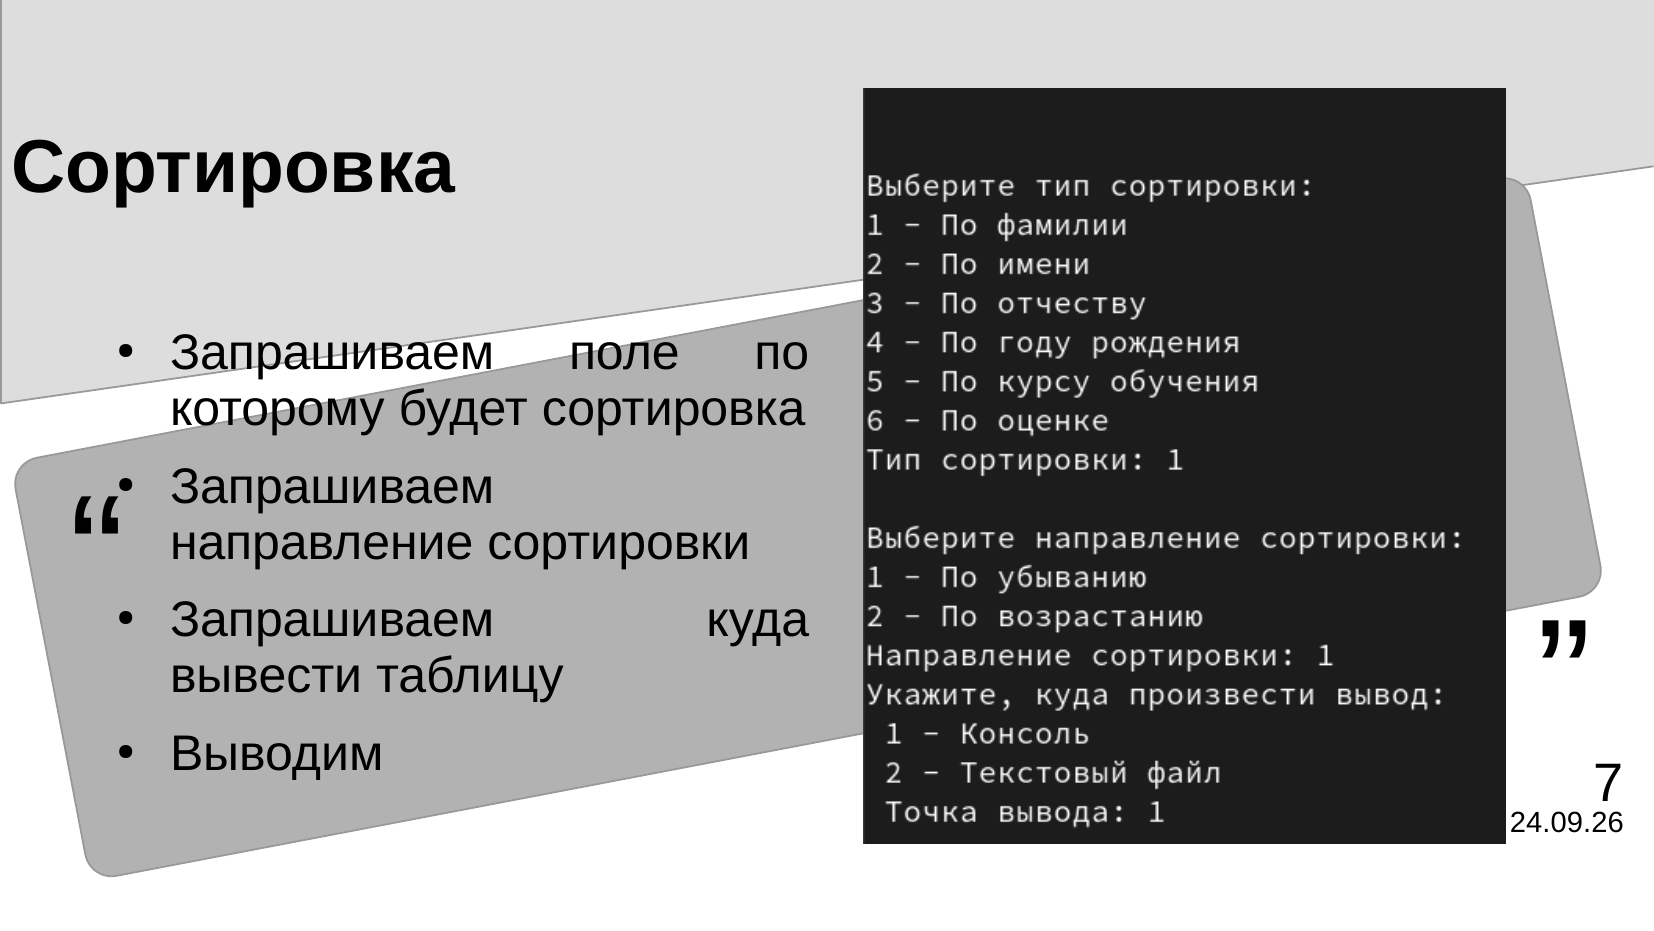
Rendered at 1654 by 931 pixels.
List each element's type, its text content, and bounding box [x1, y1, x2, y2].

list Запрашиваем поле по которому будет сортировка Запрашиваем направление сортировки Запрашиваем куда вывести таблицу Выводим [99, 324, 810, 865]
picture [863, 88, 1506, 844]
title Сортировка [11, 88, 863, 246]
